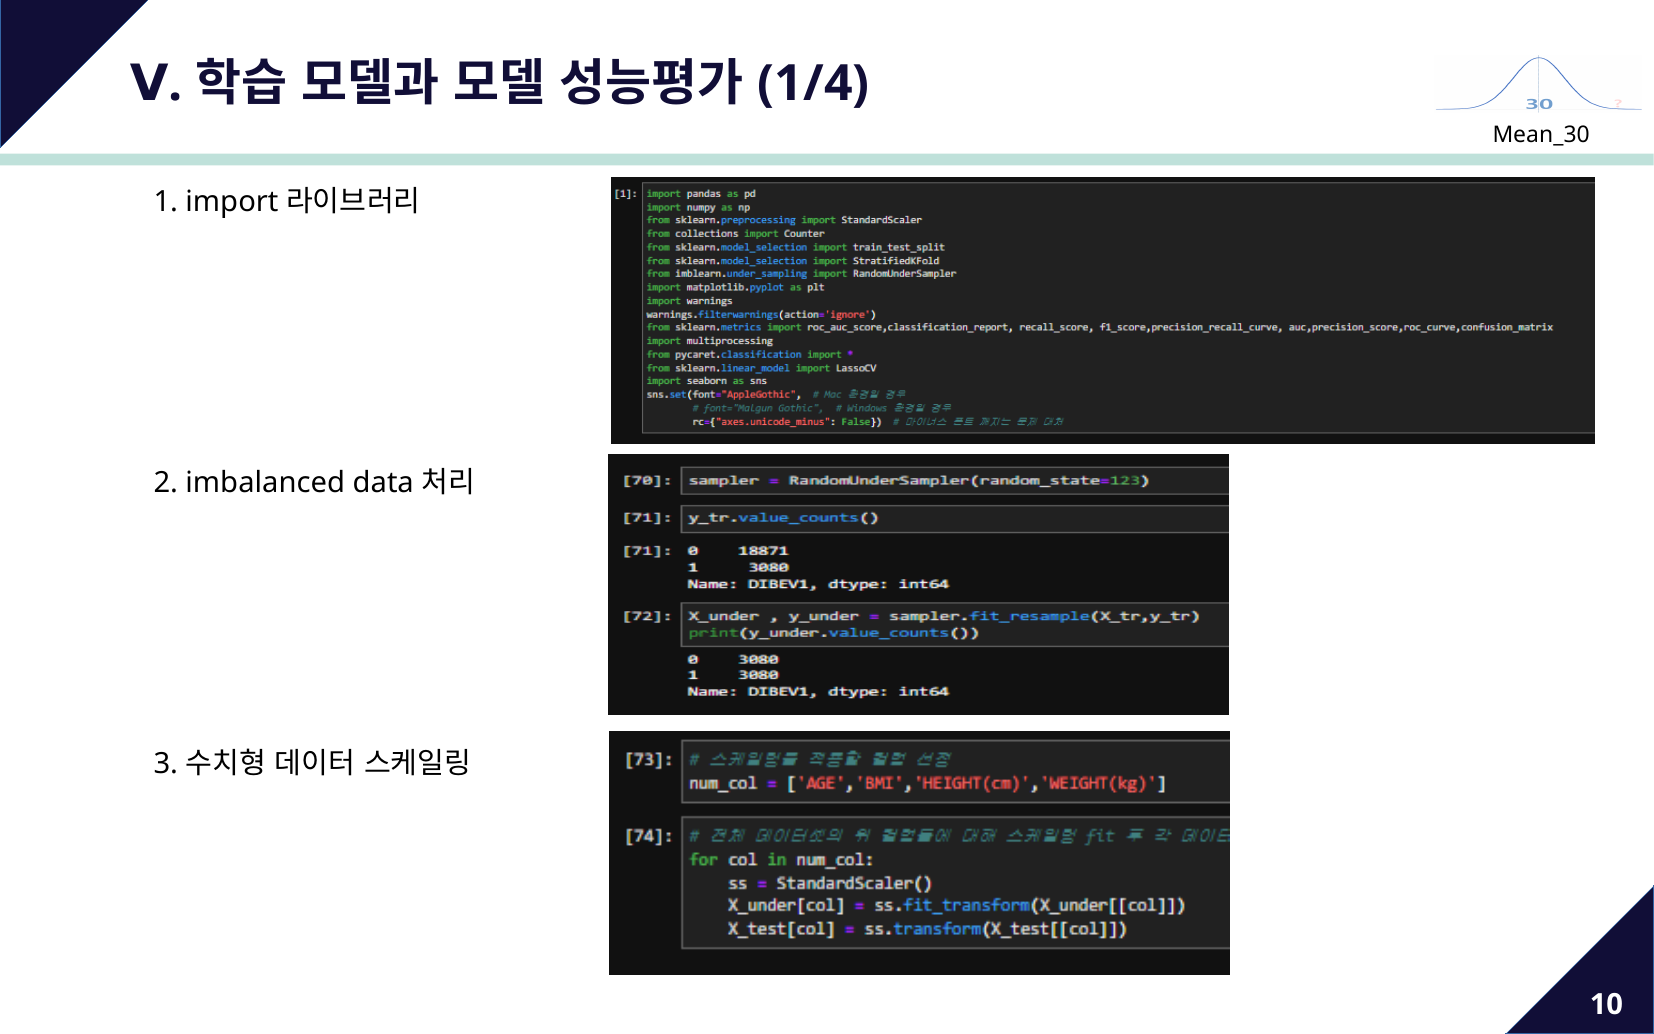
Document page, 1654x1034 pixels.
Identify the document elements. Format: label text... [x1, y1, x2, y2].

picture [608, 454, 1229, 715]
picture [1434, 55, 1642, 113]
picture [611, 177, 1595, 444]
text_box <숫자> [1556, 981, 1654, 1025]
text_box Mean_30 [1446, 118, 1636, 148]
picture [609, 731, 1230, 975]
list 1. import 라이브러리 2. imbalanced data 처리 3. 수치형 데이터 스케일링 [82, 177, 1571, 975]
title Ⅴ. 학습 모델과 모델 성능평가 (1/4) [129, 41, 1619, 148]
